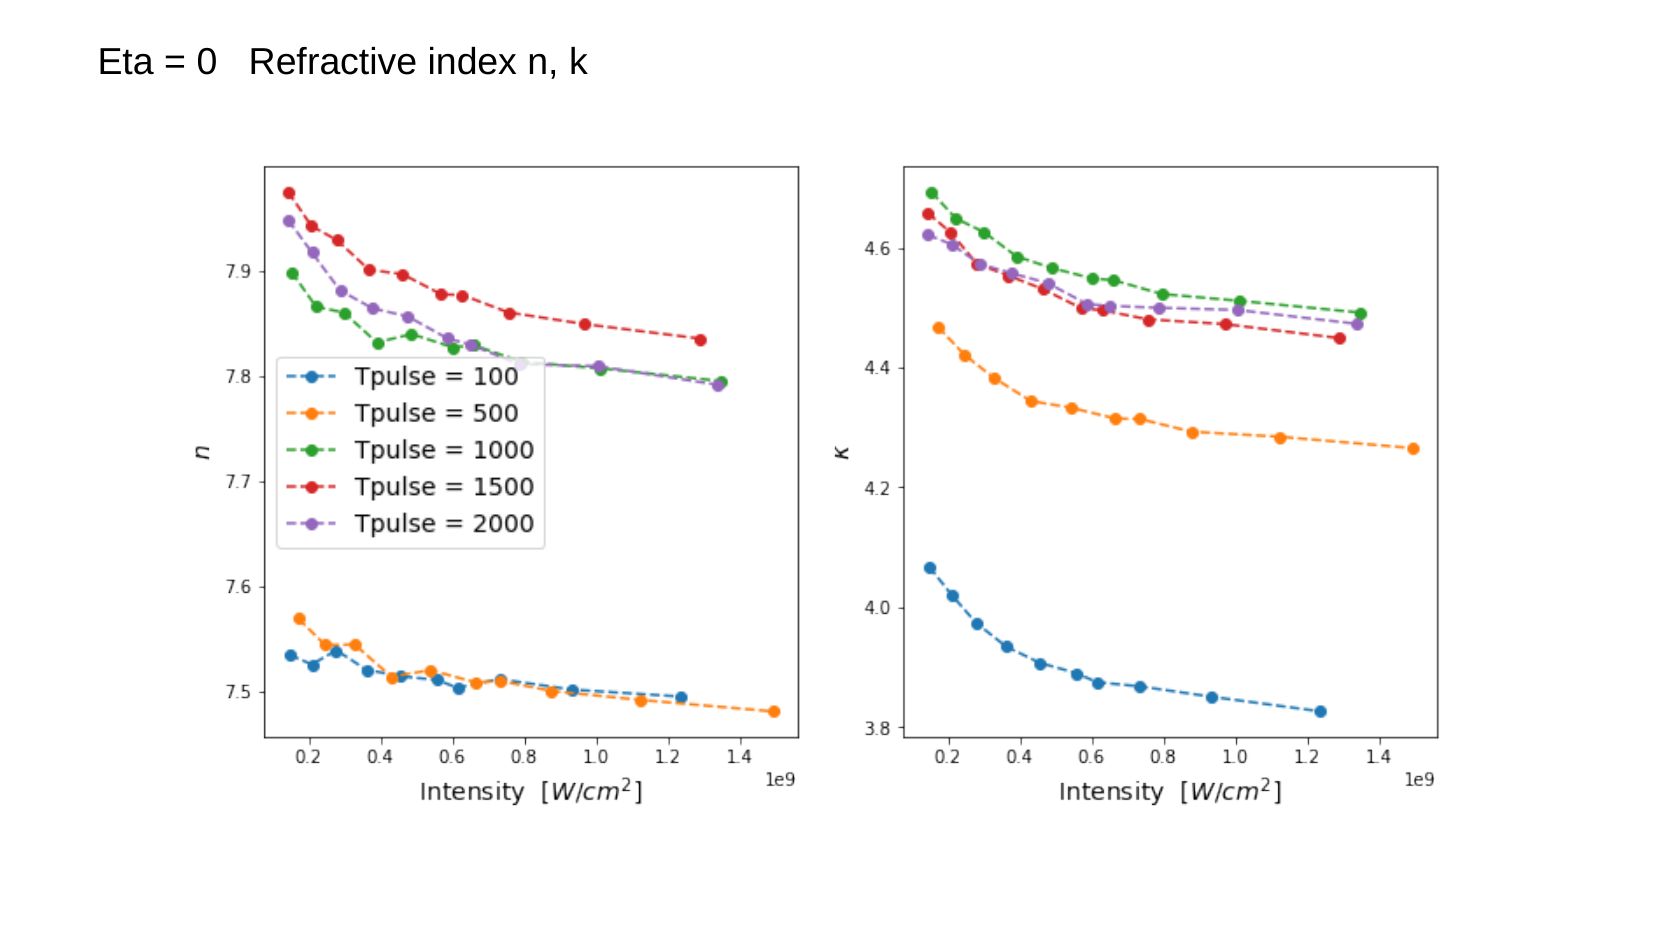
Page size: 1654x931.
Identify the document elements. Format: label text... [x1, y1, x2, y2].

picture [180, 154, 1448, 826]
text_box Eta = 0 Refractive index n, k [82, 33, 1021, 132]
